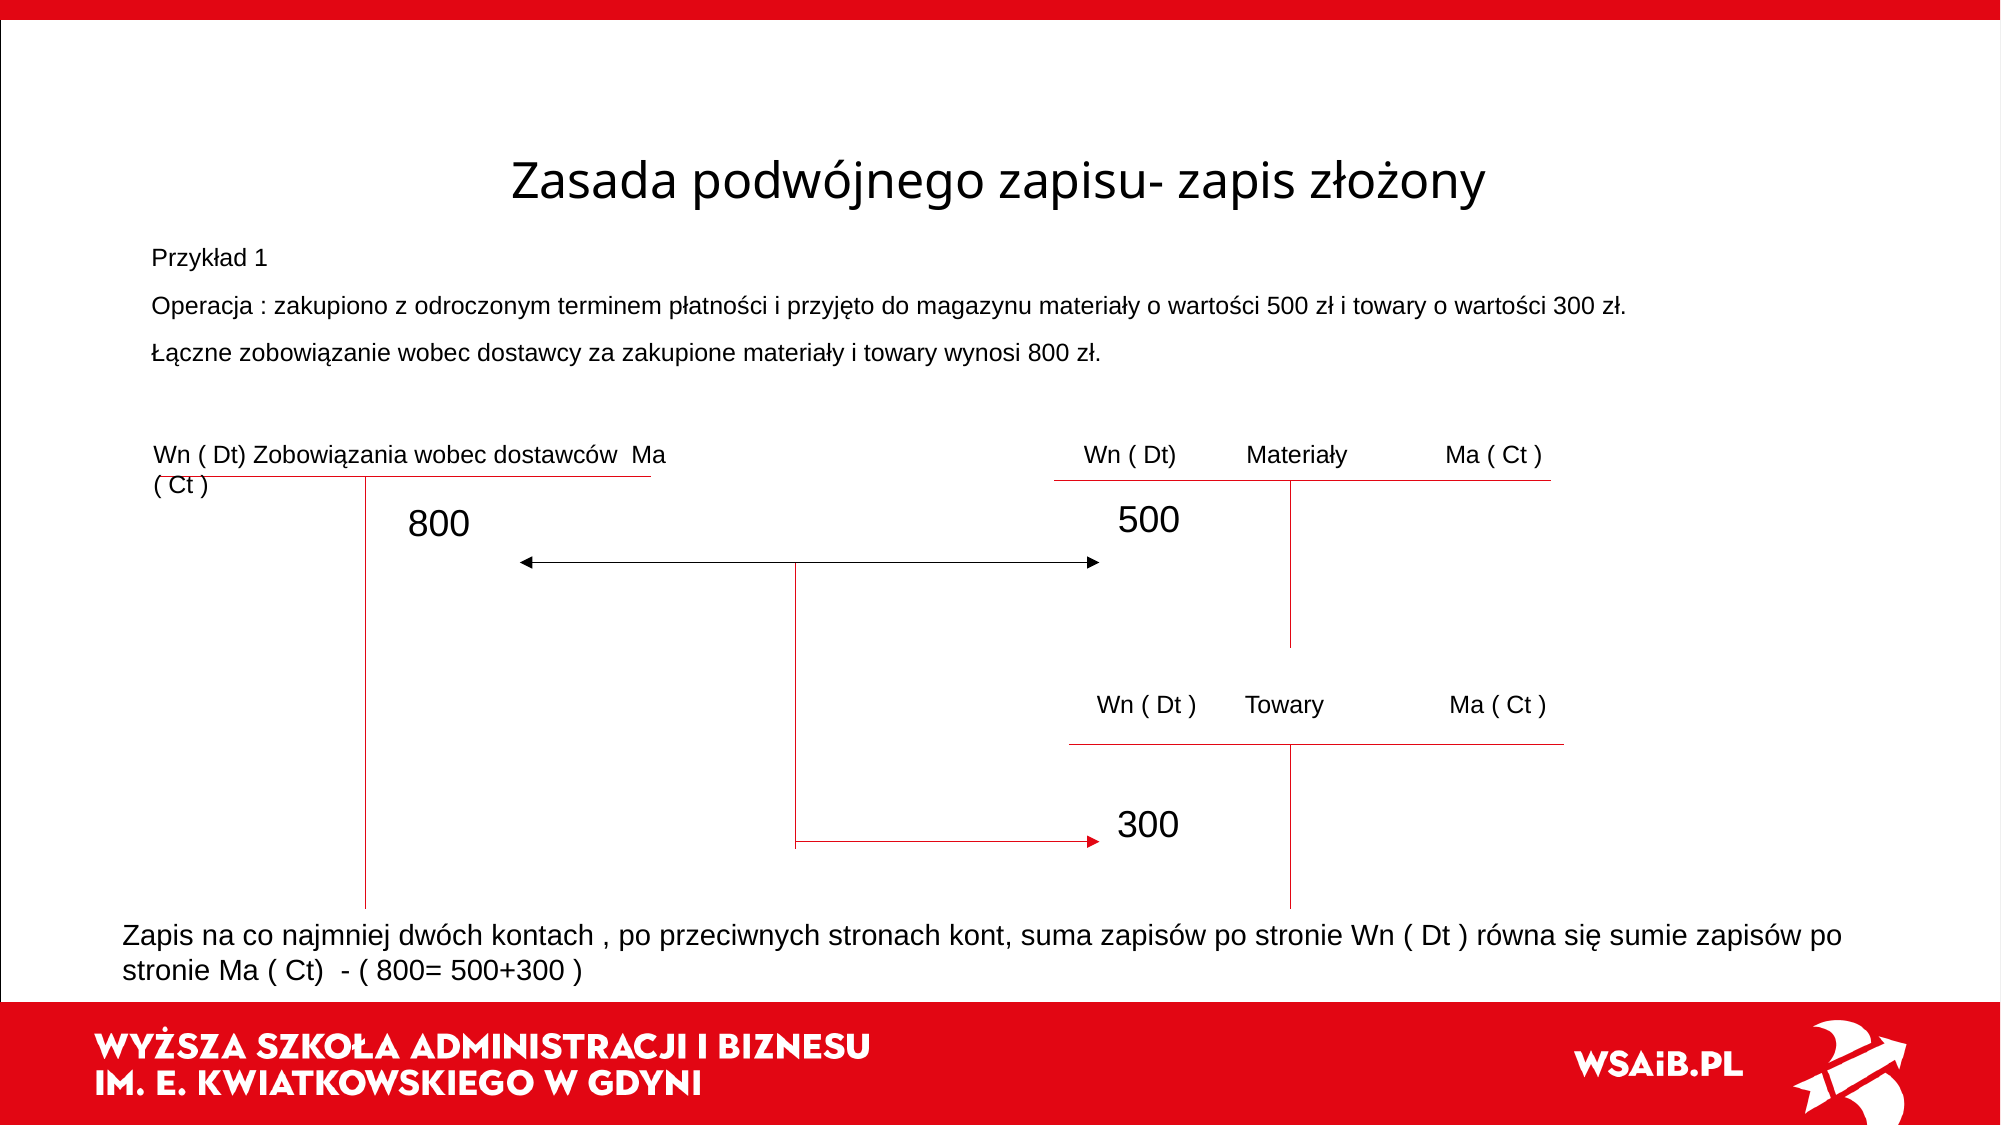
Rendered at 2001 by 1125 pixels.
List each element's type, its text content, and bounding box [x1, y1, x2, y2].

text_box 800 [393, 491, 683, 552]
text_box Wn ( Dt ) Towary Ma ( Ct ) [1082, 681, 1579, 727]
text_box Wn ( Dt) Materiały Ma ( Ct ) [1068, 431, 1588, 476]
title Zasada podwójnego zapisu- zapis złożony [136, 140, 1862, 217]
text_box 500 [924, 487, 1291, 548]
text_box Wn ( Dt) Zobowiązania wobec dostawców Ma ( Ct ) [138, 430, 744, 506]
text_box 300 [902, 792, 1260, 852]
list Przykład 1 Operacja : zakupiono z odroczonym terminem płatności i przyjęto do magazynu materiały o wartości 500 zł i towary o wartości 300 zł. Łączne zobowiązanie wobec dostawcy za zakupione materiały i towary wynosi 800 zł. [136, 237, 1862, 908]
picture [0, 0, 2001, 1125]
text_box Zapis na co najmniej dwóch kontach , po przeciwnych stronach kont, suma zapisów po stronie Wn ( Dt ) równa się sumie zapisów po stronie Ma ( Ct) - ( 800= 500+300 ) [107, 908, 1939, 994]
